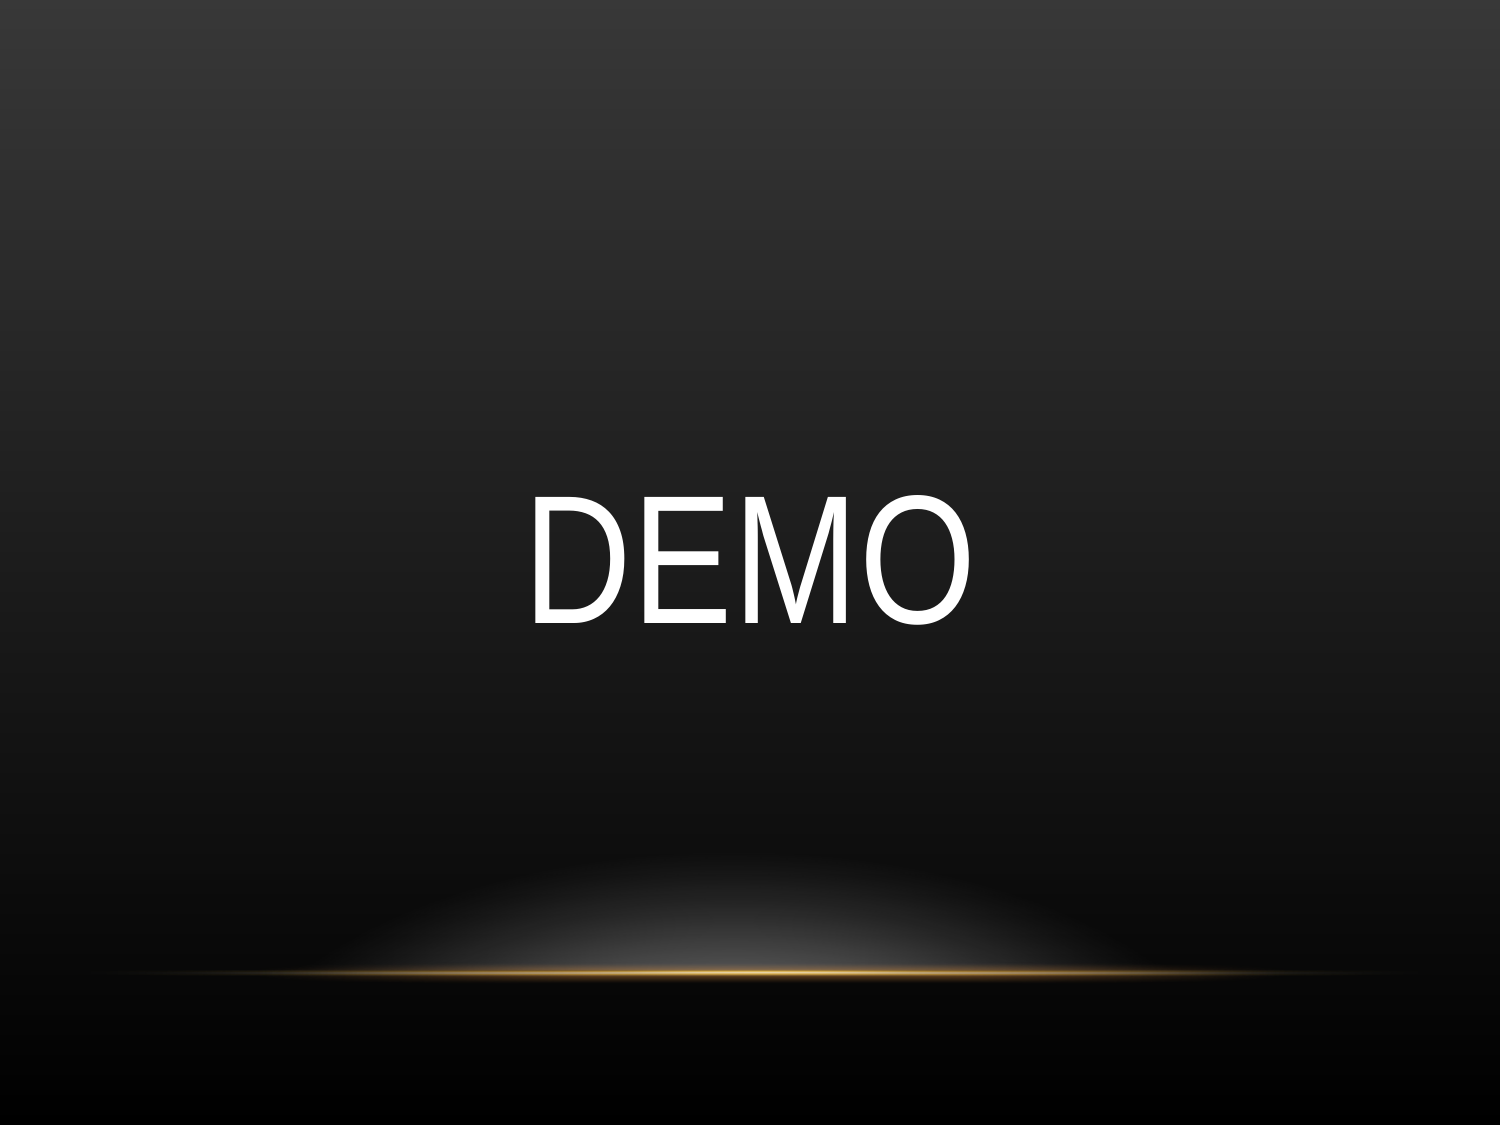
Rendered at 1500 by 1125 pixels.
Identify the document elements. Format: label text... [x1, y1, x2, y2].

title DEMO [100, 432, 1401, 621]
